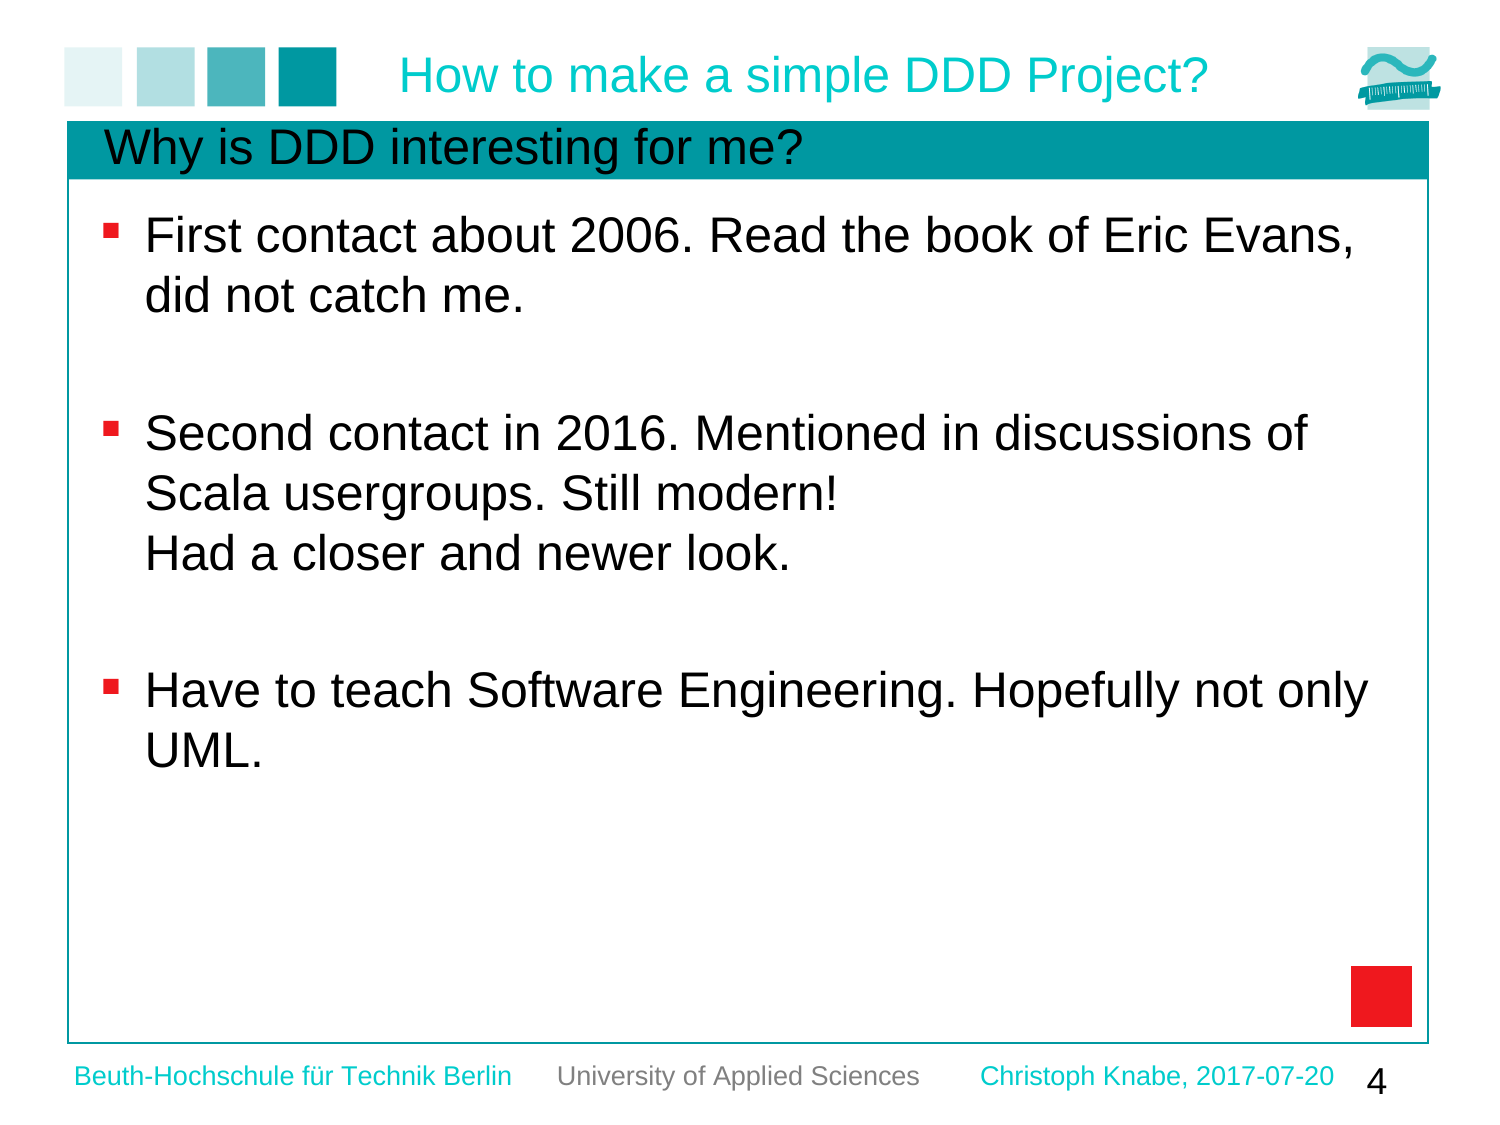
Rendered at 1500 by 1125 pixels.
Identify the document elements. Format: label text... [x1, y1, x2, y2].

text_box Why is DDD interesting for me? [89, 106, 976, 182]
text_box First contact about 2006. Read the book of Eric Evans, did not catch me. Second contact in 2016. Mentioned in discussions of Scala usergroups. Still modern! Had a closer and newer look. Have to teach Software Engineering. Hopefully not only UML. [88, 194, 1395, 864]
picture [1358, 47, 1441, 110]
